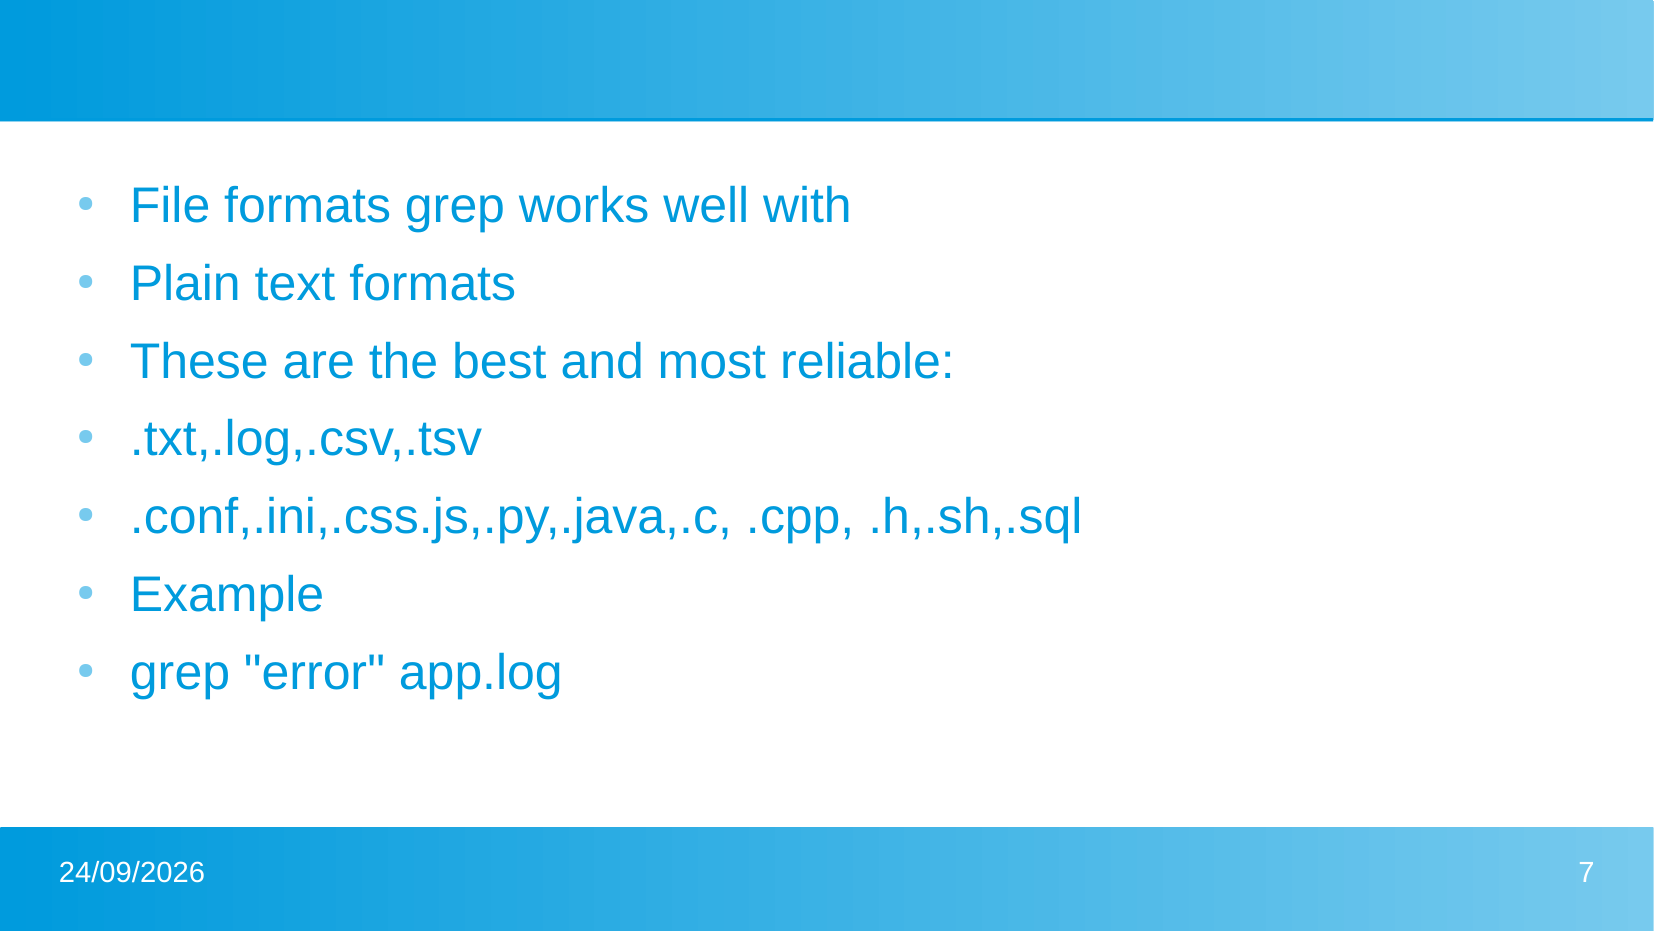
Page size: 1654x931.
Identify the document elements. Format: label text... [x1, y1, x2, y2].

list File formats grep works well with Plain text formats These are the best and most reliable: .txt,.log,.csv,.tsv .conf,.ini,.css.js,.py,.java,.c, .cpp, .h,.sh,.sql Example grep "error" app.log [59, 177, 1595, 768]
